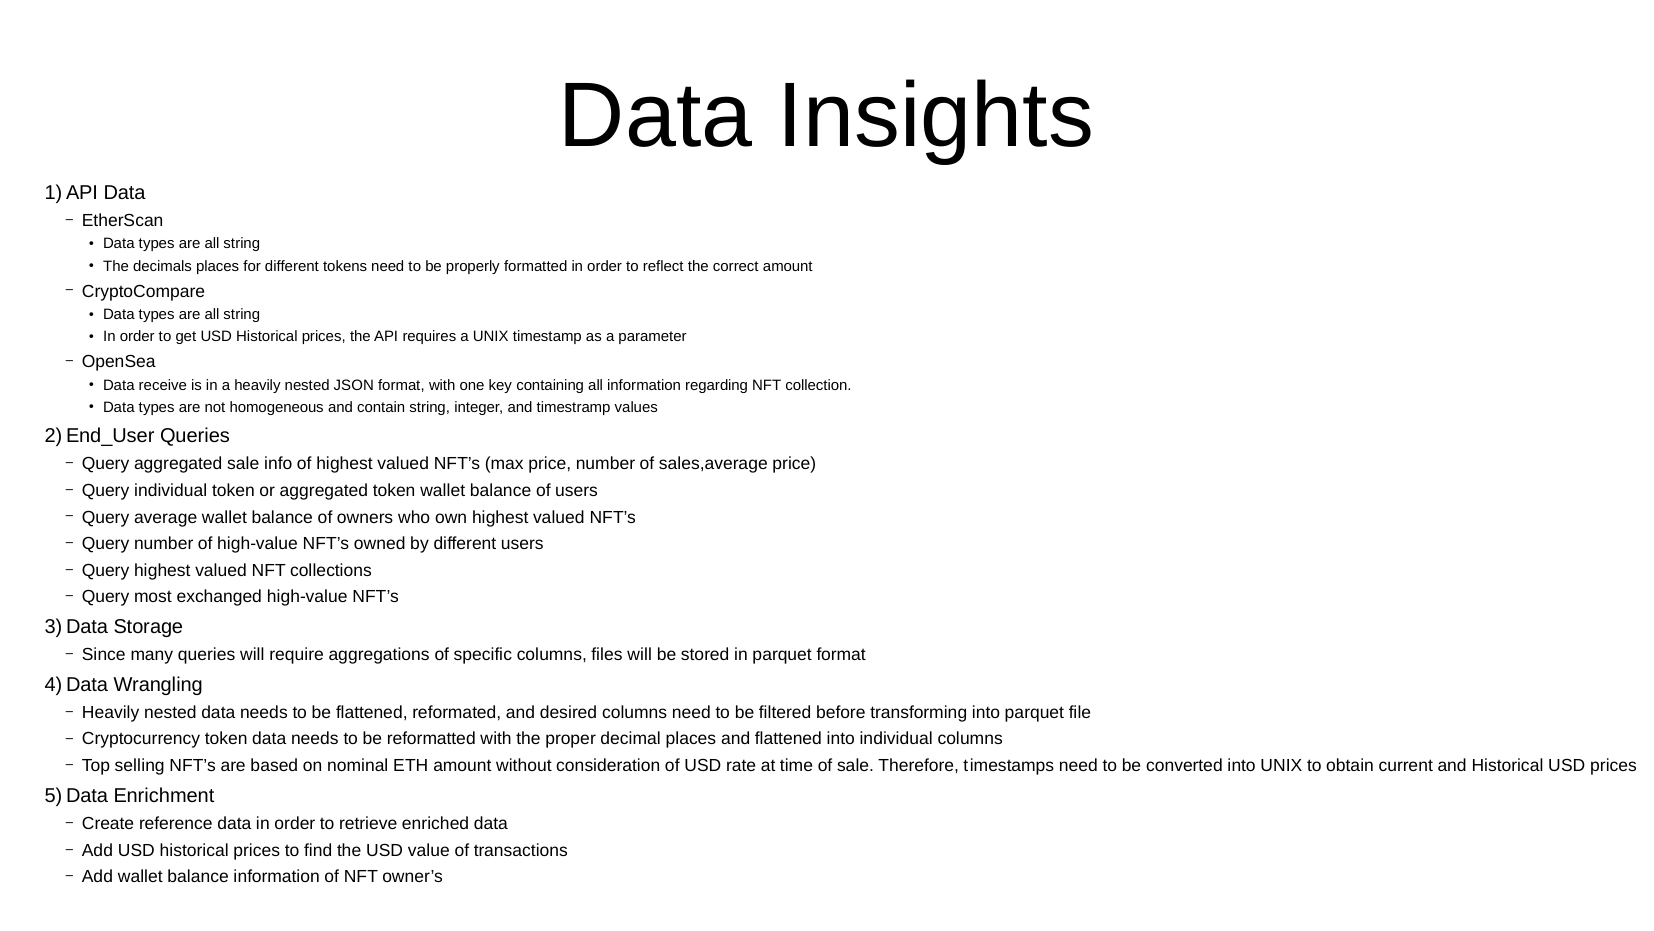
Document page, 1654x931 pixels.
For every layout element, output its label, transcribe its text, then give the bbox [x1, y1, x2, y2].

title Data Insights [82, 37, 1571, 150]
list API Data EtherScan Data types are all string The decimals places for different tokens need to be properly formatted in order to reflect the correct amount CryptoCompare Data types are all string In order to get USD Historical prices, the API requires a UNIX timestamp as a parameter OpenSea Data receive is in a heavily nested JSON format, with one key containing all information regarding NFT collection. Data types are not homogeneous and contain string, integer, and timestramp values End_User Queries Query aggregated sale info of highest valued NFT’s (max price, number of sales,average price) Query individual token or aggregated token wallet balance of users Query average wallet balance of owners who own highest valued NFT’s Query number of high-value NFT’s owned by different users Query highest valued NFT collections Query most exchanged high-value NFT’s Data Storage Since many queries will require aggregations of specific columns, files will be stored in parquet format Data Wrangling Heavily nested data needs to be flattened, reformated, and desired columns need to be filtered before transforming into parquet file Cryptocurrency token data needs to be reformatted with the proper decimal places and flattened into individual columns Top selling NFT’s are based on nominal ETH amount without consideration of USD rate at time of sale. Therefore, timestamps need to be converted into UNIX to obtain current and Historical USD prices Data Enrichment Create reference data in order to retrieve enriched data Add USD historical prices to find the USD value of transactions Add wallet balance information of NFT owner’s [39, 150, 1654, 908]
